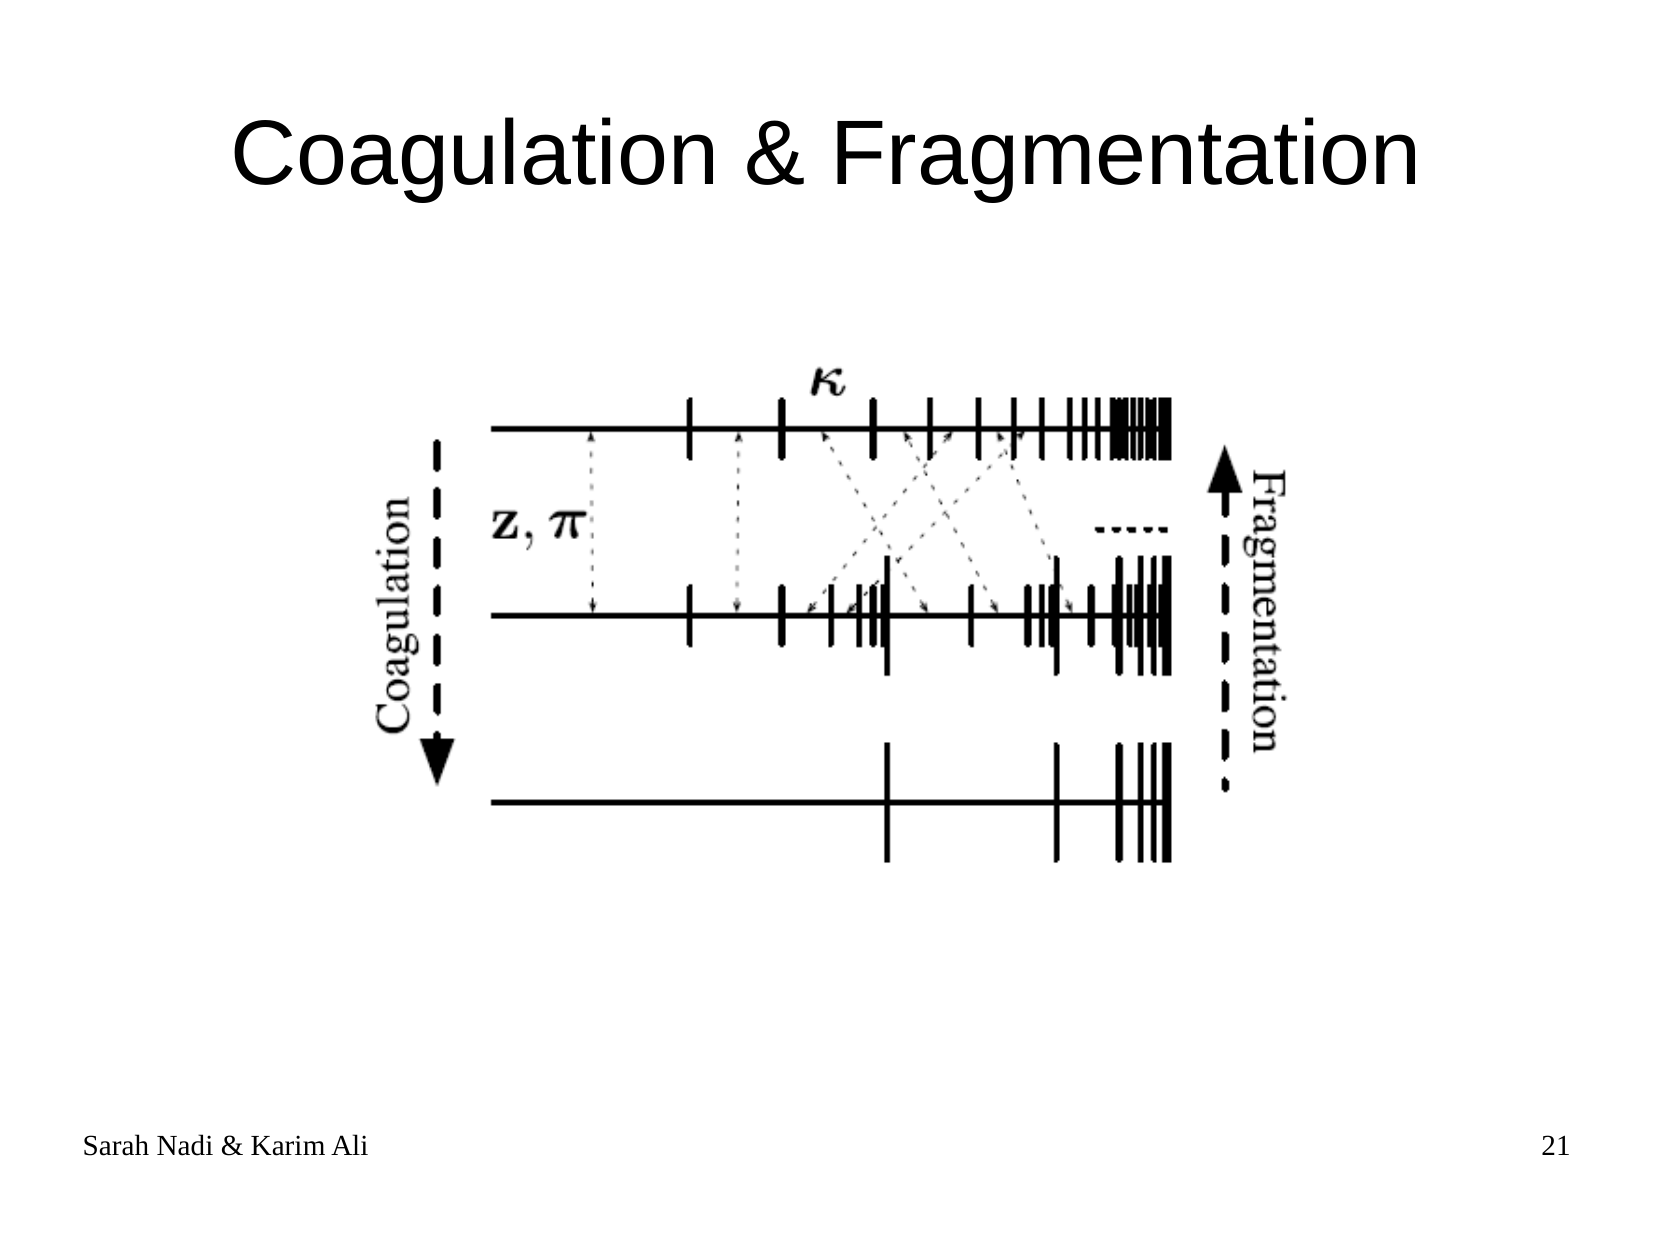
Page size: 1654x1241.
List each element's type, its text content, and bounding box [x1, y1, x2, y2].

picture [320, 356, 1334, 884]
title Coagulation & Fragmentation [82, 56, 1571, 250]
